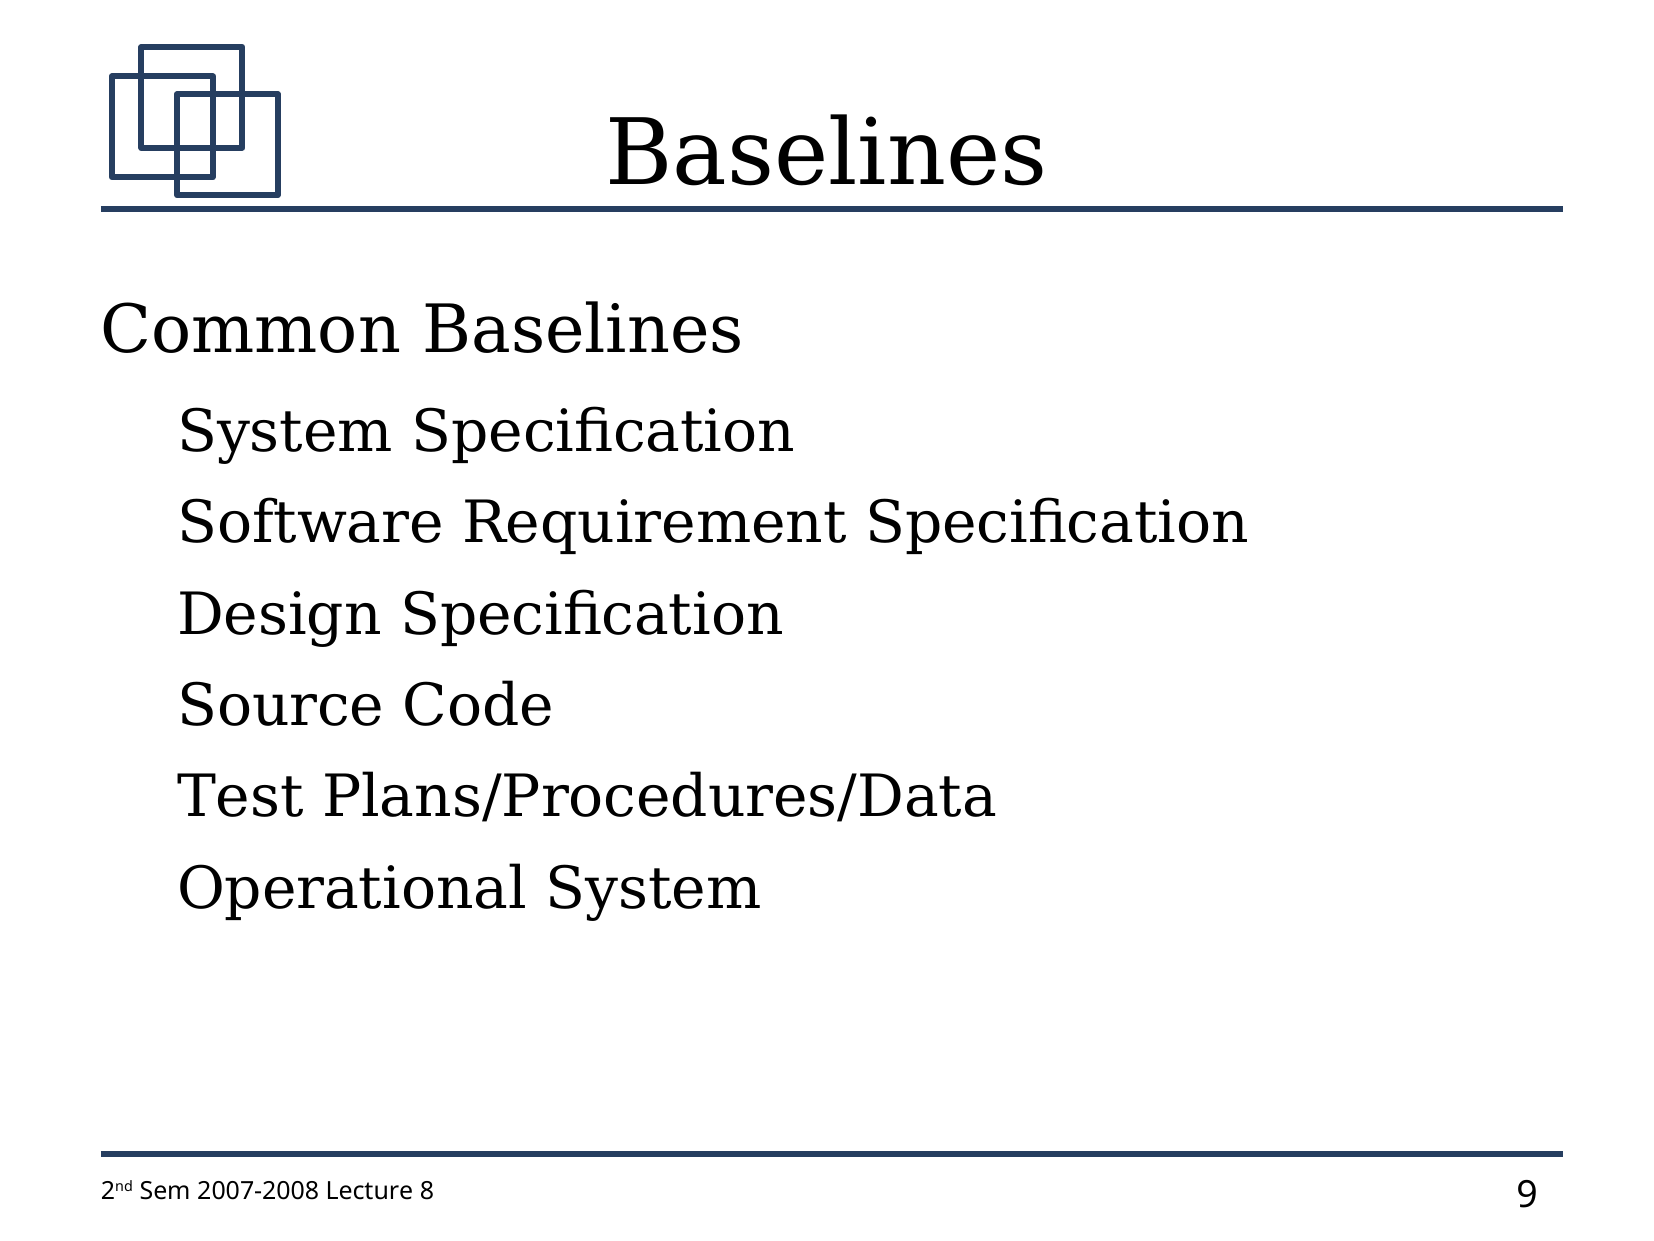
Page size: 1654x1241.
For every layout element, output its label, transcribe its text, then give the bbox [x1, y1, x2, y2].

list Common Baselines System Specification Software Requirement Specification Design Specification Source Code Test Plans/Procedures/Data Operational System [82, 290, 1571, 1109]
title Baselines [82, 49, 1571, 257]
